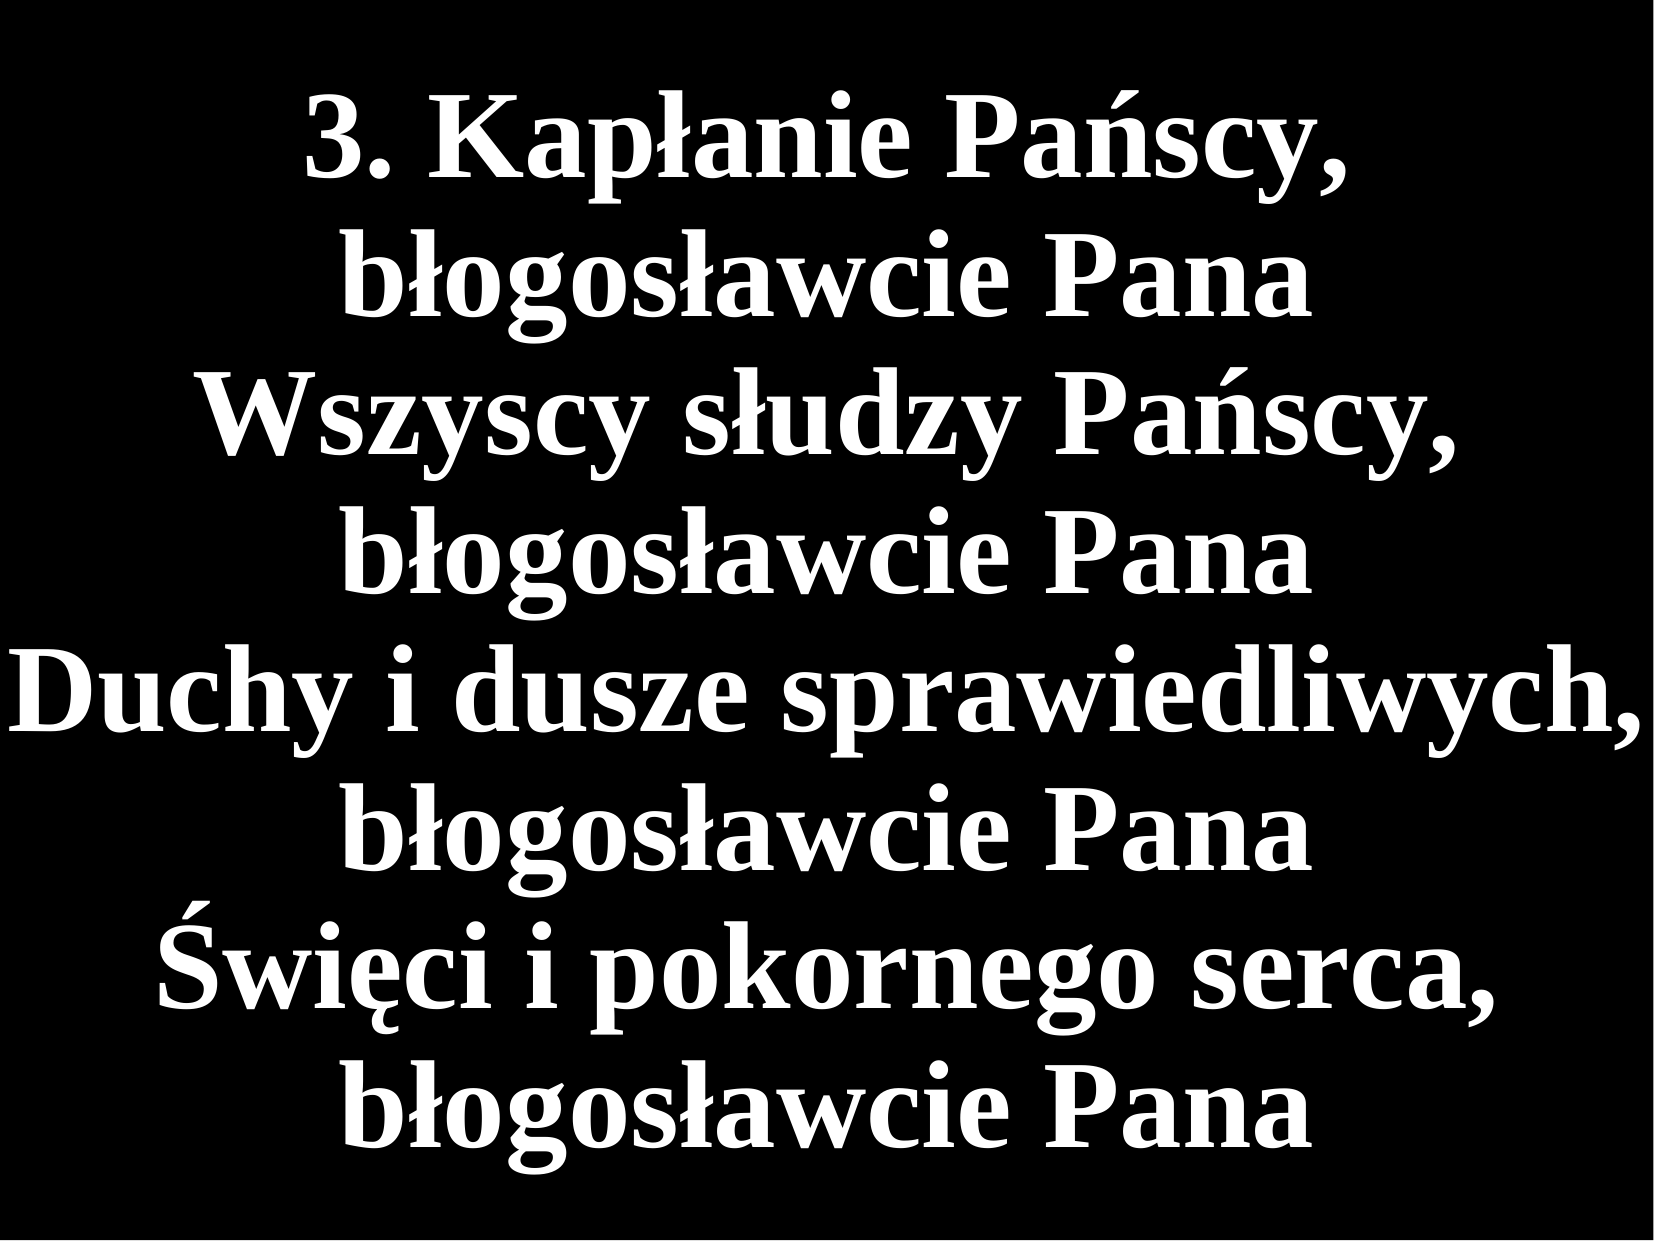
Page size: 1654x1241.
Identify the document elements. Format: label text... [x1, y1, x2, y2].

title 3. Kapłanie Pańscy, błogosławcie Pana Wszyscy słudzy Pańscy, błogosławcie Pana Duchy i dusze sprawiedliwych, błogosławcie Pana Święci i pokornego serca, błogosławcie Pana [0, 0, 1654, 1241]
